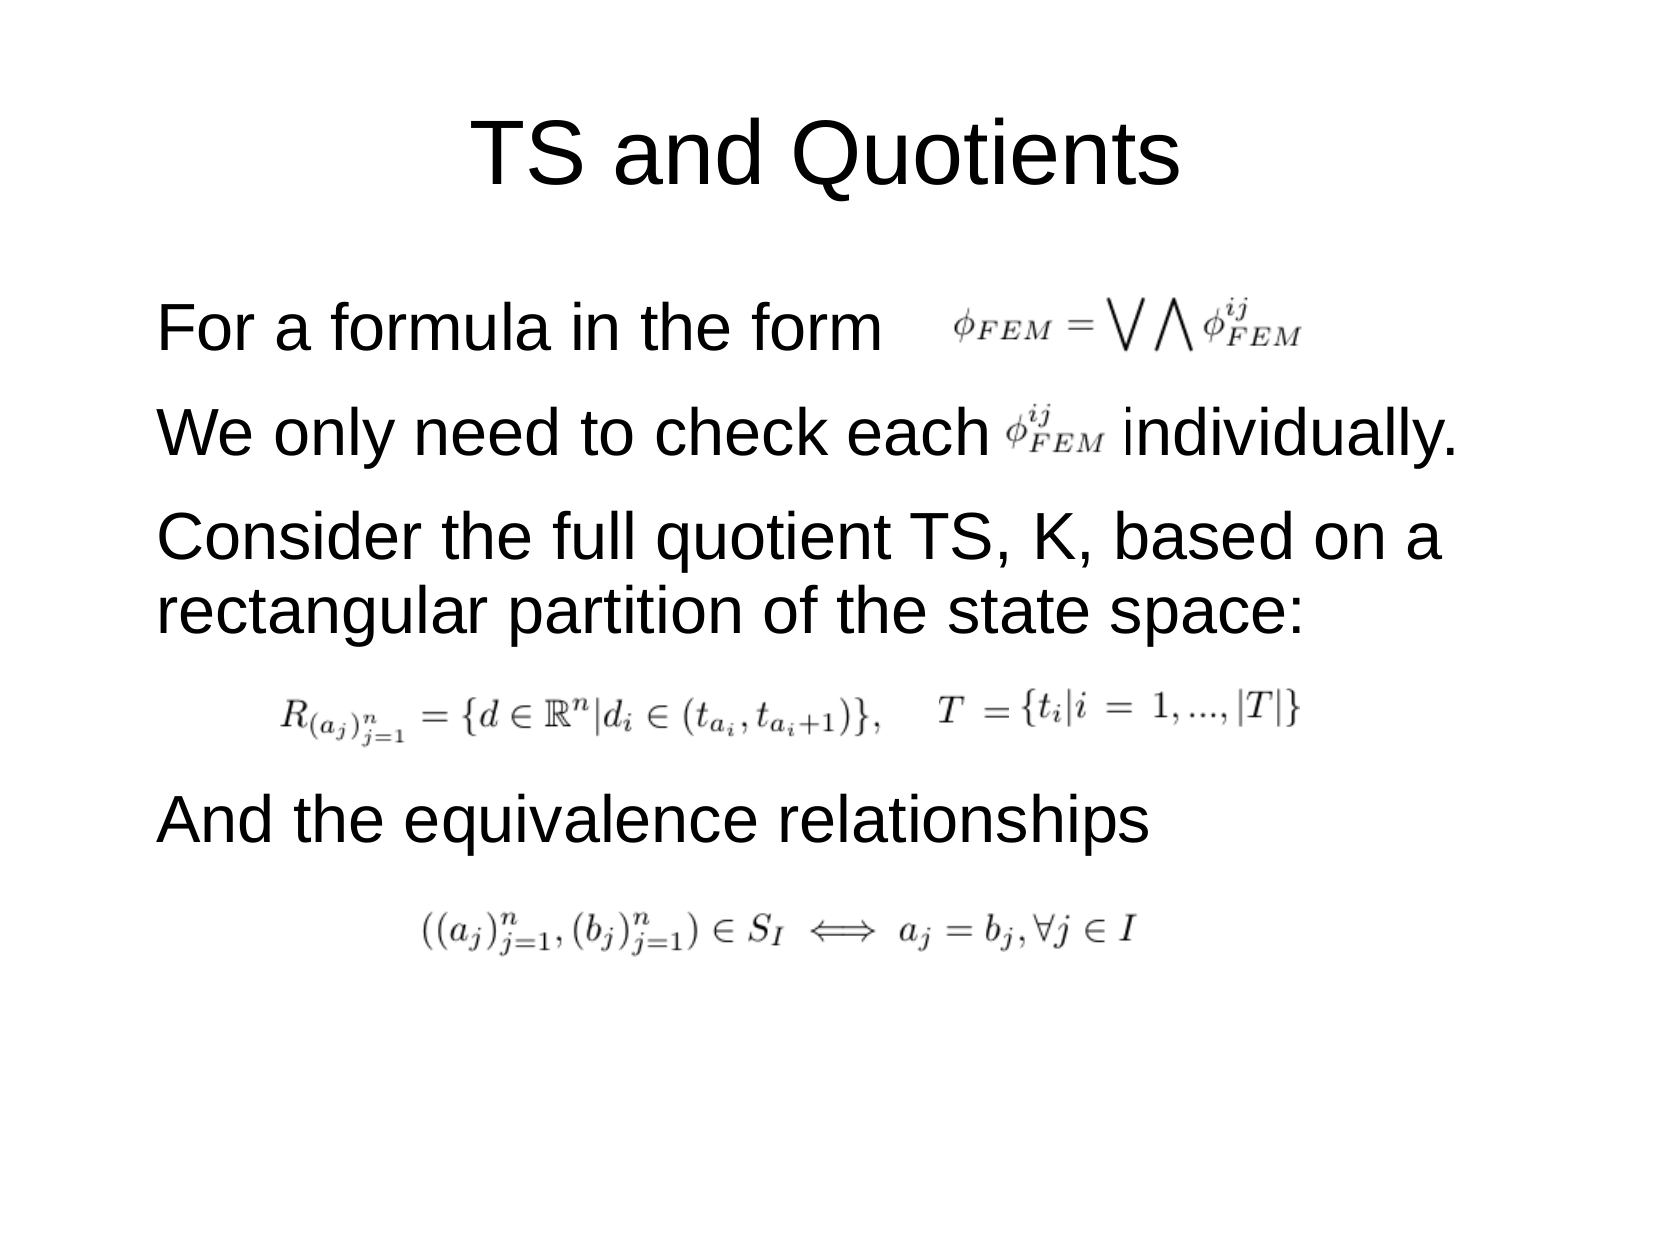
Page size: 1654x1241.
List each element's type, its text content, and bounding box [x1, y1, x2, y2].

picture [939, 673, 1300, 736]
picture [255, 659, 895, 754]
title TS and Quotients [82, 49, 1571, 257]
picture [405, 896, 1156, 961]
picture [1002, 398, 1126, 466]
list For a formula in the form We only need to check each individually. Consider the full quotient TS, K, based on a rectangular partition of the state space: And the equivalence relationships [82, 290, 1571, 1010]
picture [915, 274, 1321, 378]
